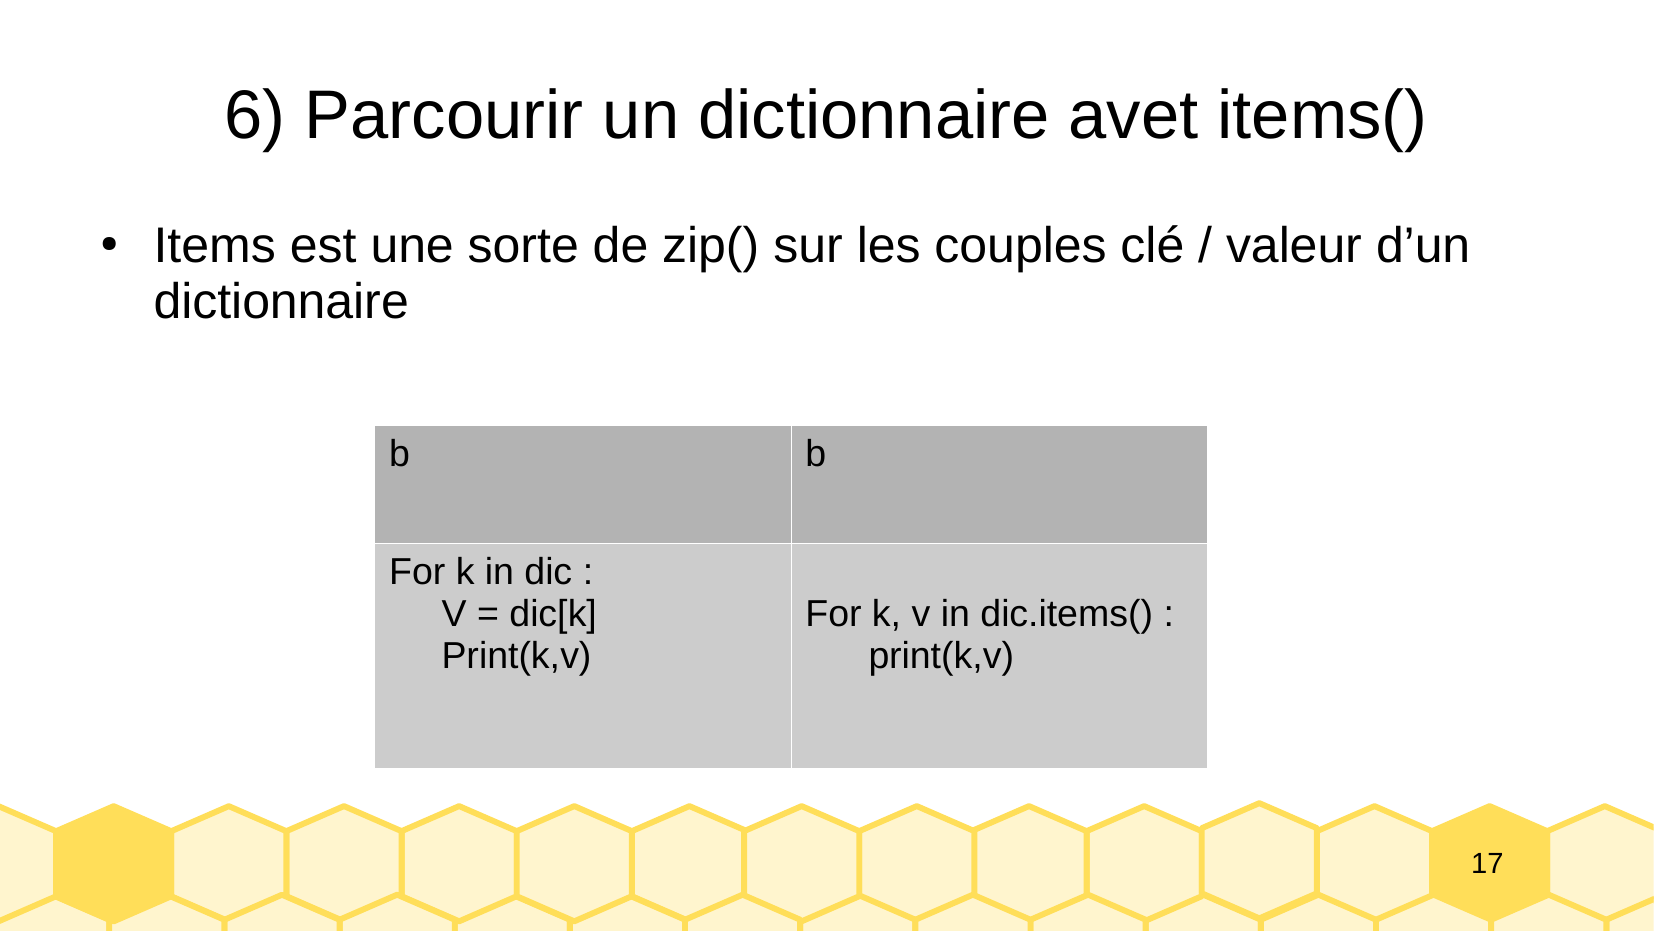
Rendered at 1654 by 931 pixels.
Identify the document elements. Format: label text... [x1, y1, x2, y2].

table_header b [792, 426, 1207, 543]
table_cell For k in dic : V = dic[k] Print(k,v) [375, 544, 791, 768]
table_cell For k, v in dic.items() : print(k,v) [792, 544, 1207, 768]
title 6) Parcourir un dictionnaire avet items() [82, 37, 1571, 193]
list Items est une sorte de zip() sur les couples clé / valeur d’un dictionnaire [82, 217, 1571, 758]
table_header b [375, 426, 791, 543]
